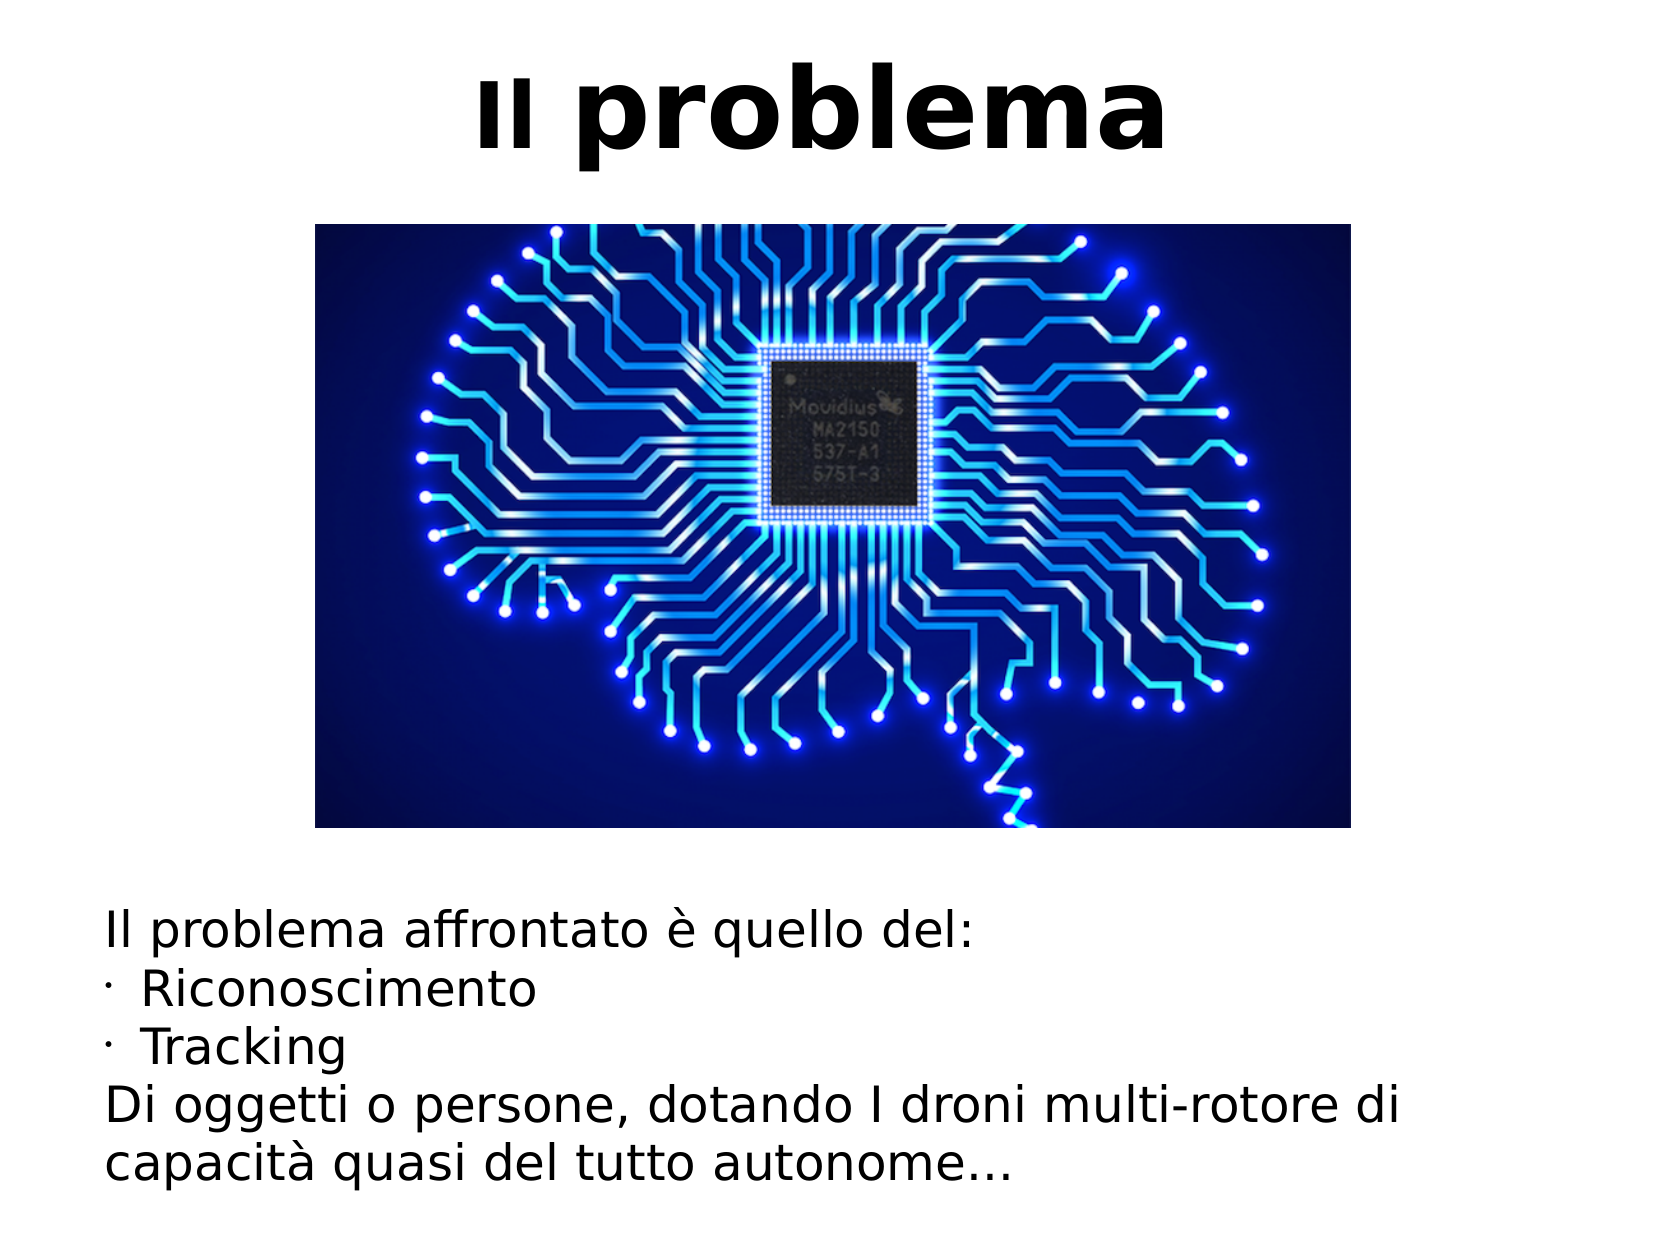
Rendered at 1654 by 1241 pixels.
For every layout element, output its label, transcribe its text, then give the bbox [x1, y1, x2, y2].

text_box Il problema affrontato è quello del: Riconoscimento Tracking Di oggetti o persone, dotando I droni multi-rotore di capacità quasi del tutto autonome... [90, 894, 1621, 1201]
title Il problema [78, 24, 1567, 196]
picture [315, 224, 1351, 828]
